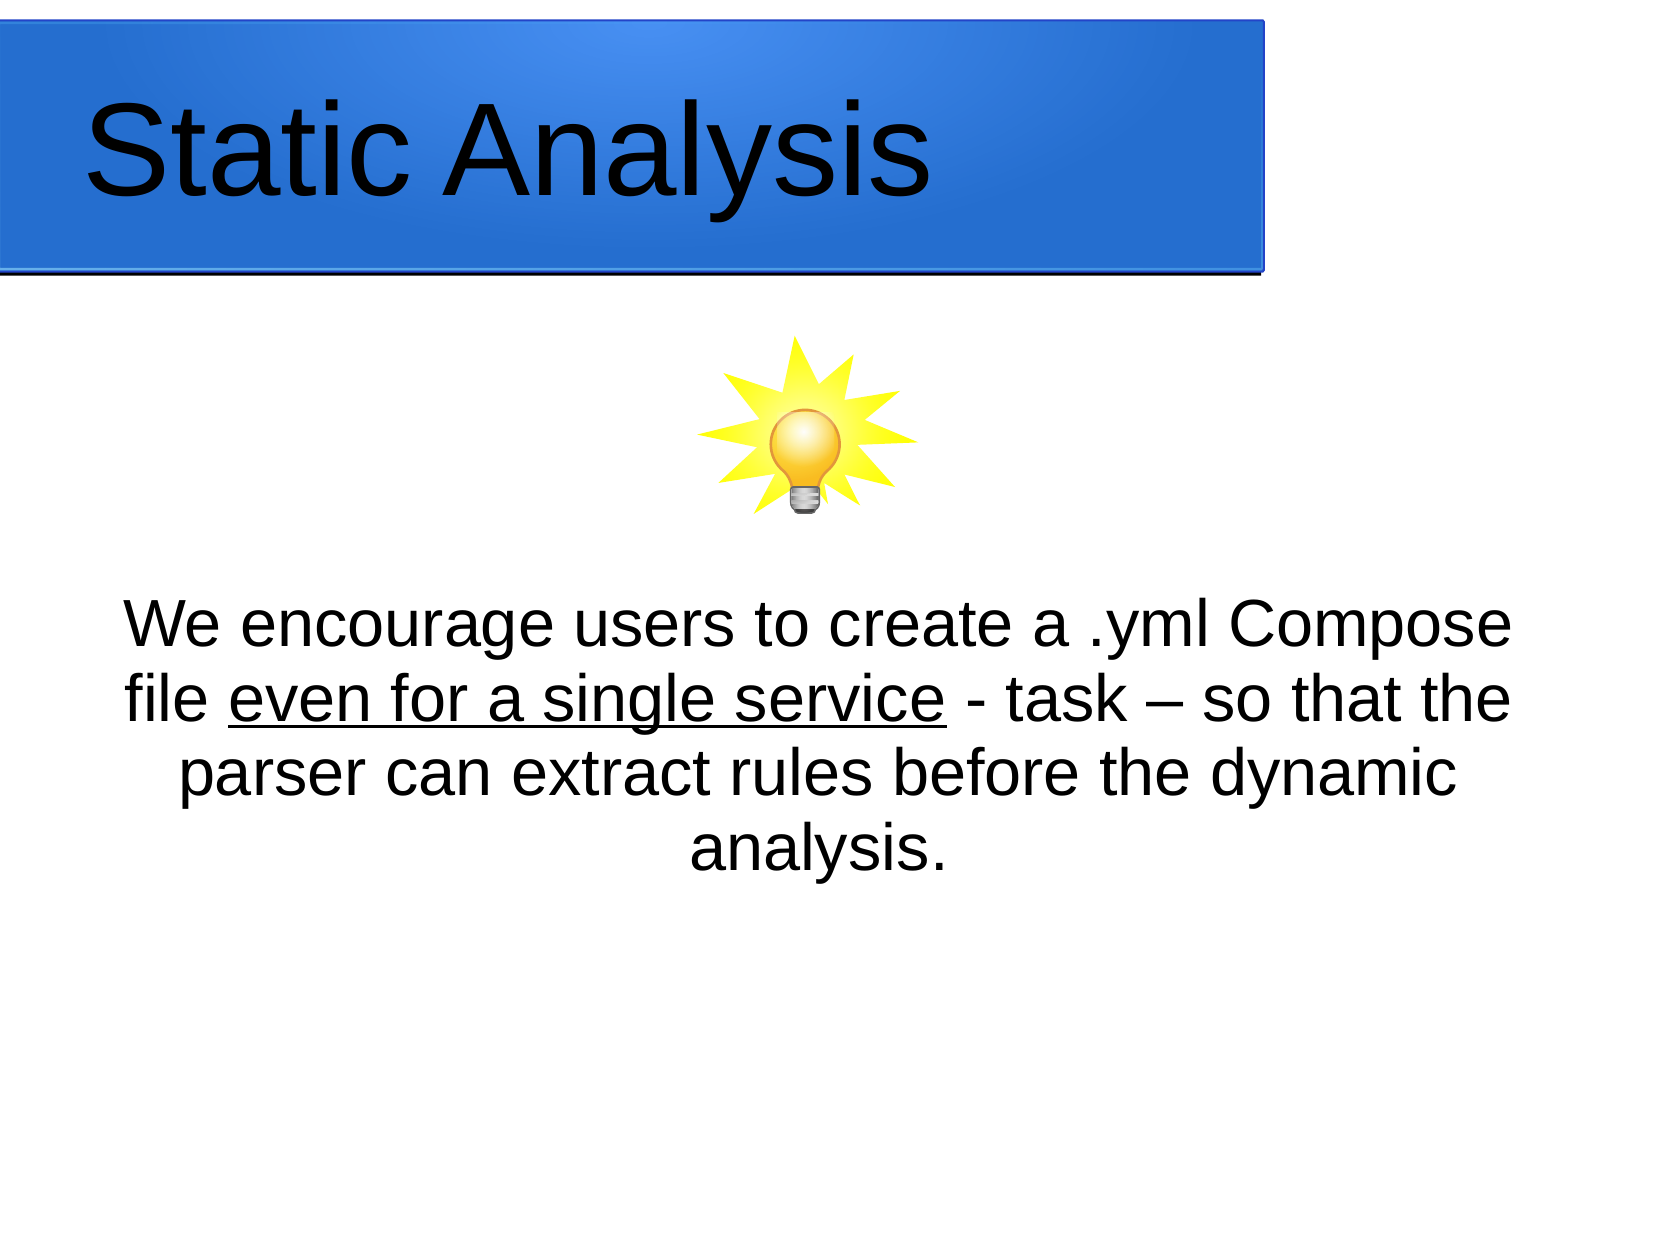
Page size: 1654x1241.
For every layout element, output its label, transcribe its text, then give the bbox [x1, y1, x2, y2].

title Static Analysis [82, 47, 1235, 252]
subtitle We encourage users to create a .yml Compose file even for a single service - task – so that the parser can extract rules before the dynamic analysis. [75, 375, 1564, 1096]
picture [682, 299, 933, 550]
